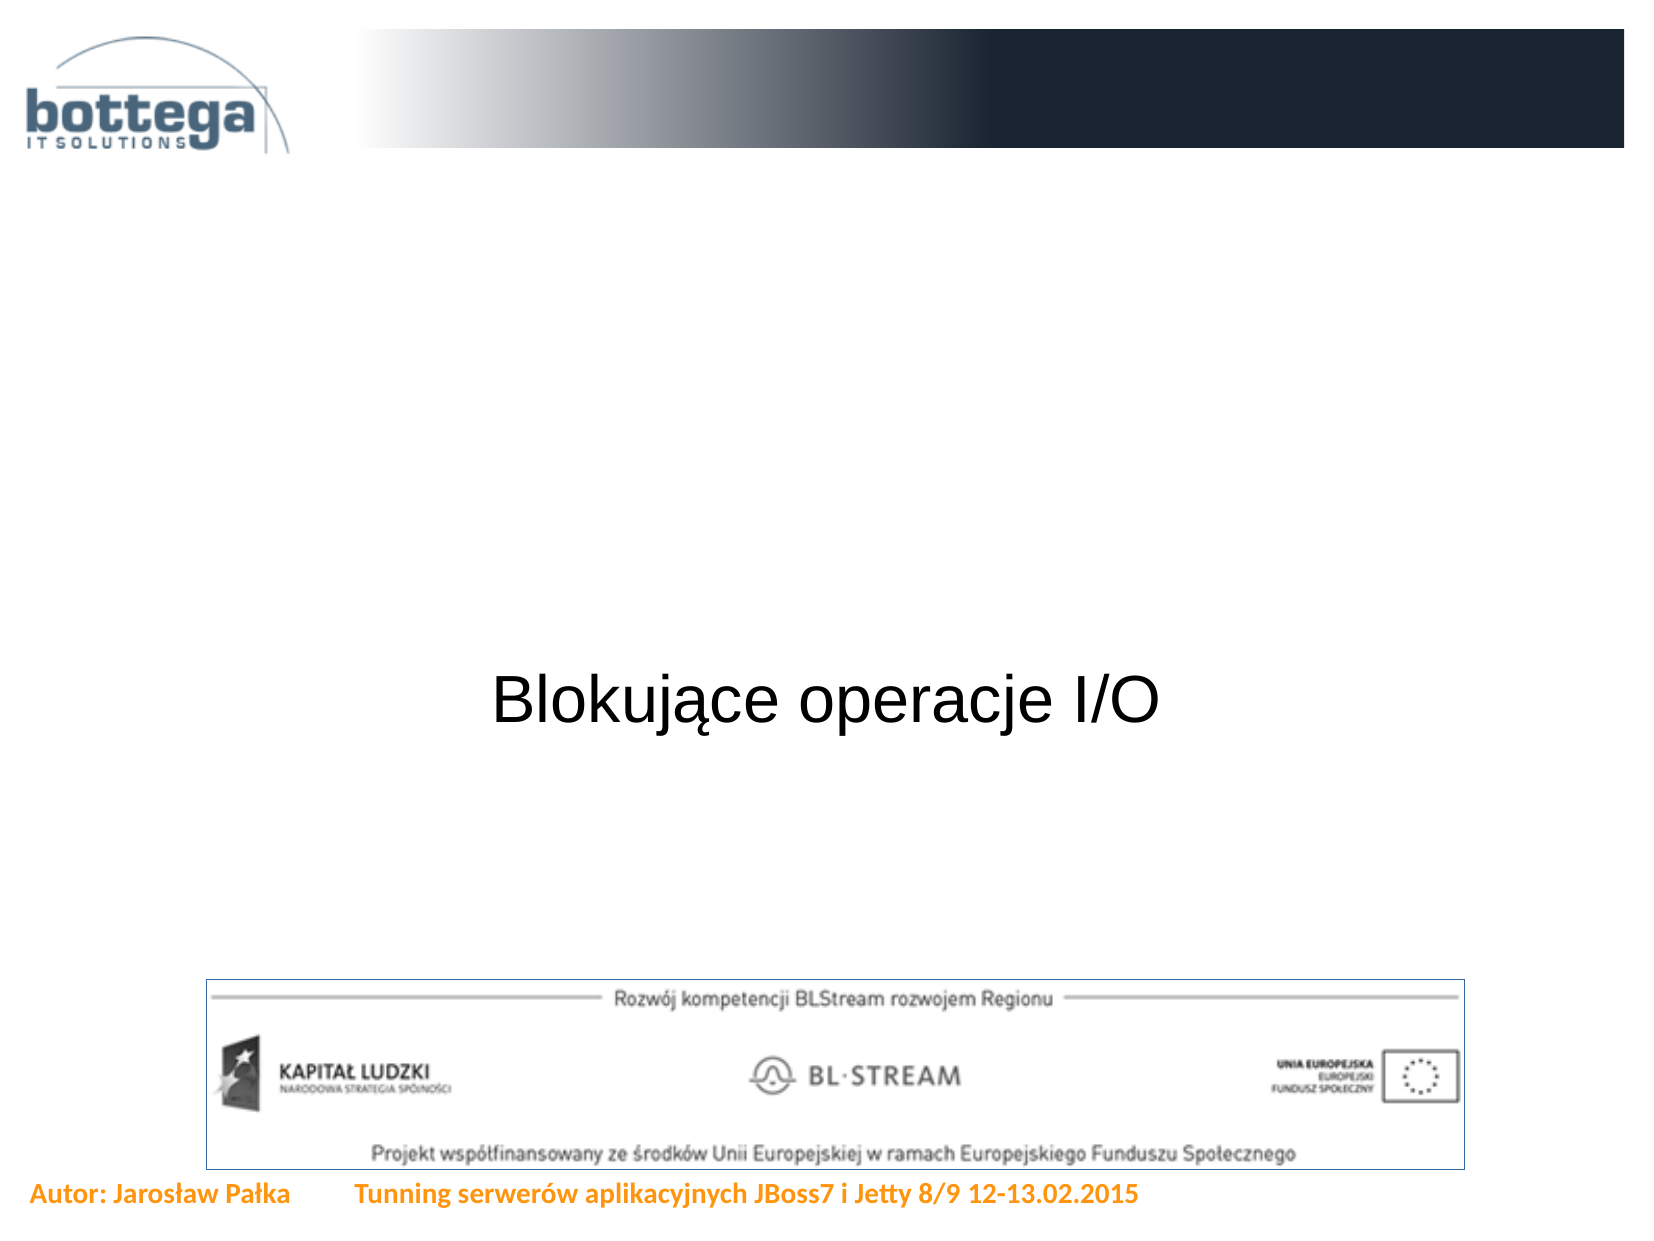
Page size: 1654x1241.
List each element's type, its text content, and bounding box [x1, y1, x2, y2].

subtitle Blokujące operacje I/O [82, 290, 1571, 1109]
picture [207, 1109, 1464, 1169]
picture [17, 29, 296, 160]
